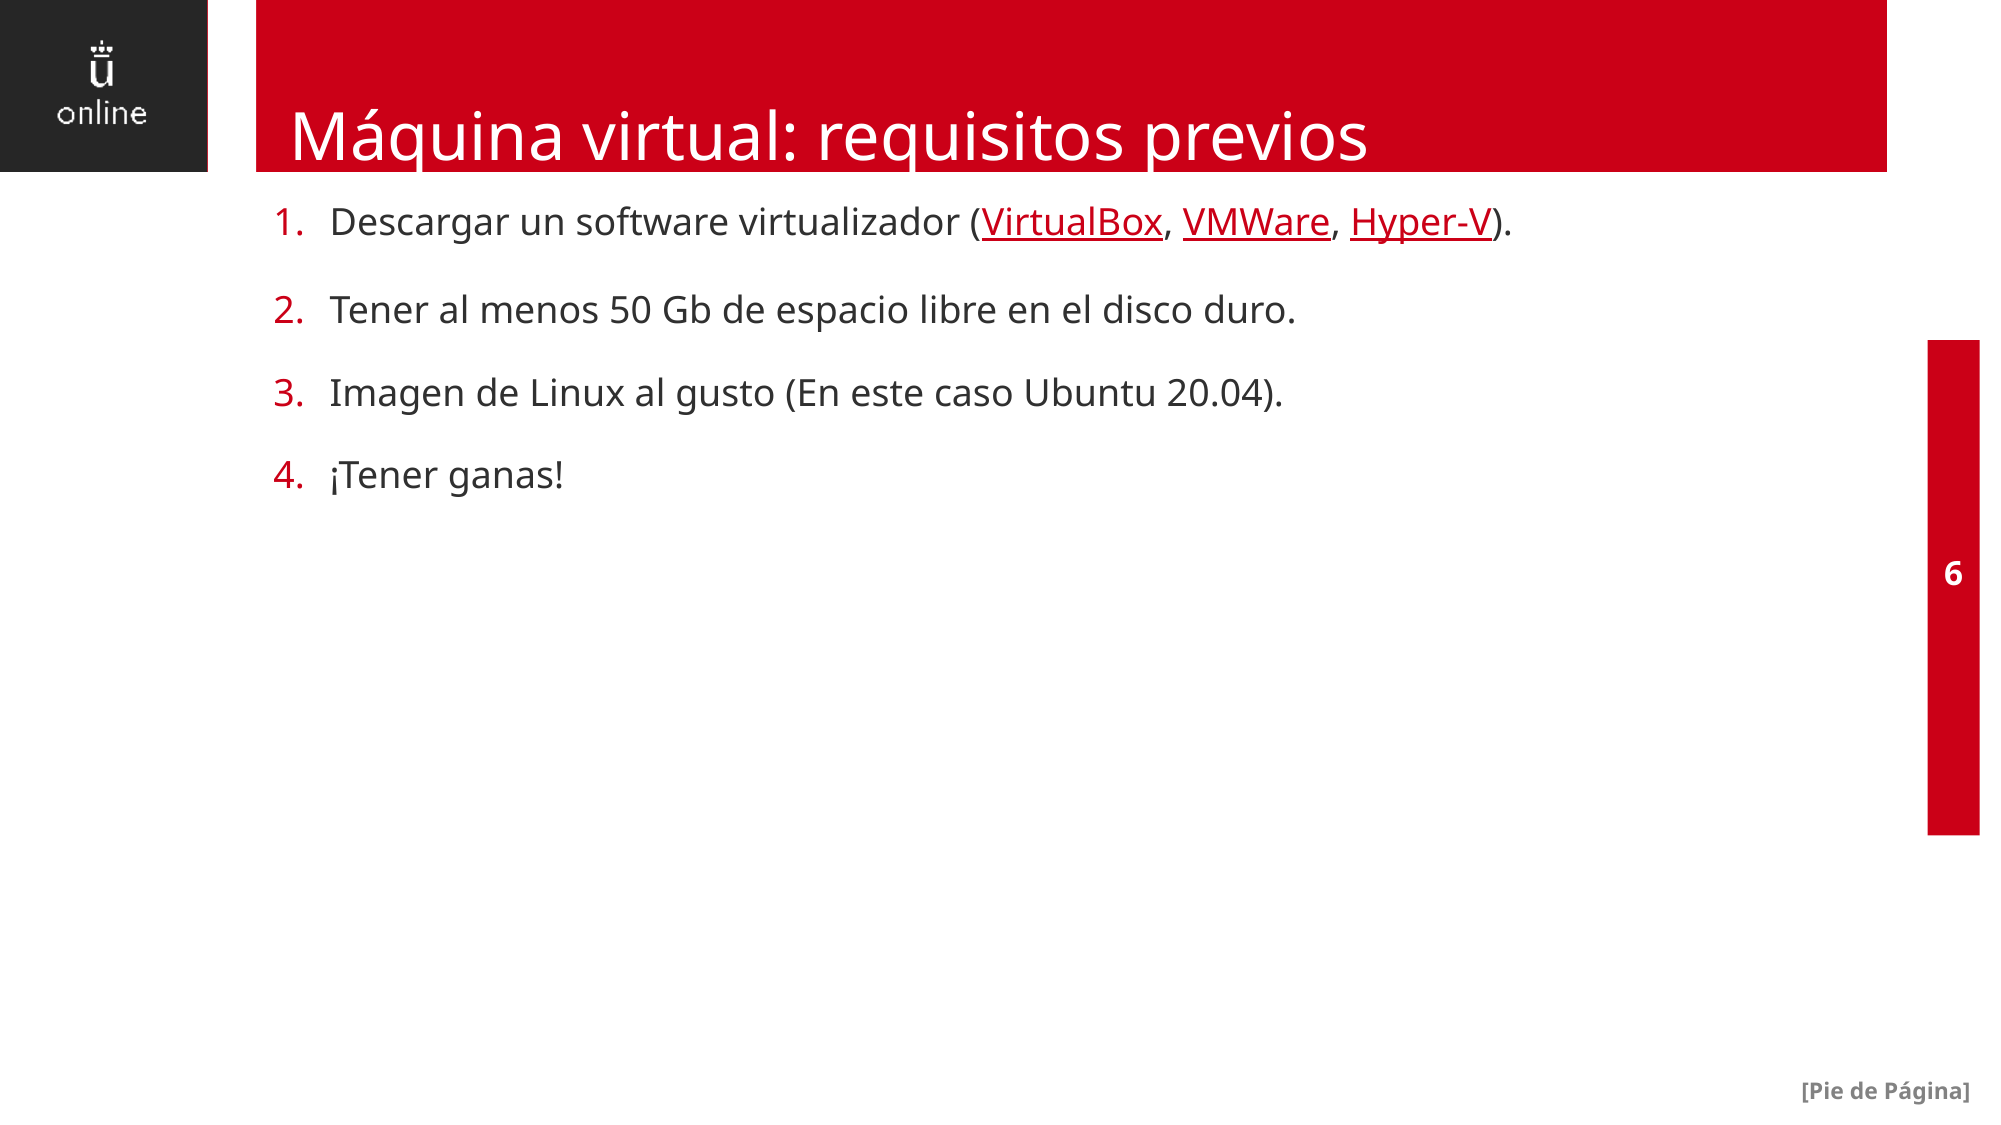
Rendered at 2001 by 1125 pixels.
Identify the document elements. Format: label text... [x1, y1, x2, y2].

slide_number <number> [1898, 544, 2000, 605]
footer [Pie de Página] [671, 1060, 1986, 1121]
picture [40, 26, 164, 150]
title Máquina virtual: requisitos previos [274, 9, 1890, 182]
list Descargar un software virtualizador (VirtualBox, VMWare, Hyper-V). Tener al menos 50 Gb de espacio libre en el disco duro. Imagen de Linux al gusto (En este caso Ubuntu 20.04). ¡Tener ganas! [258, 190, 1890, 1052]
